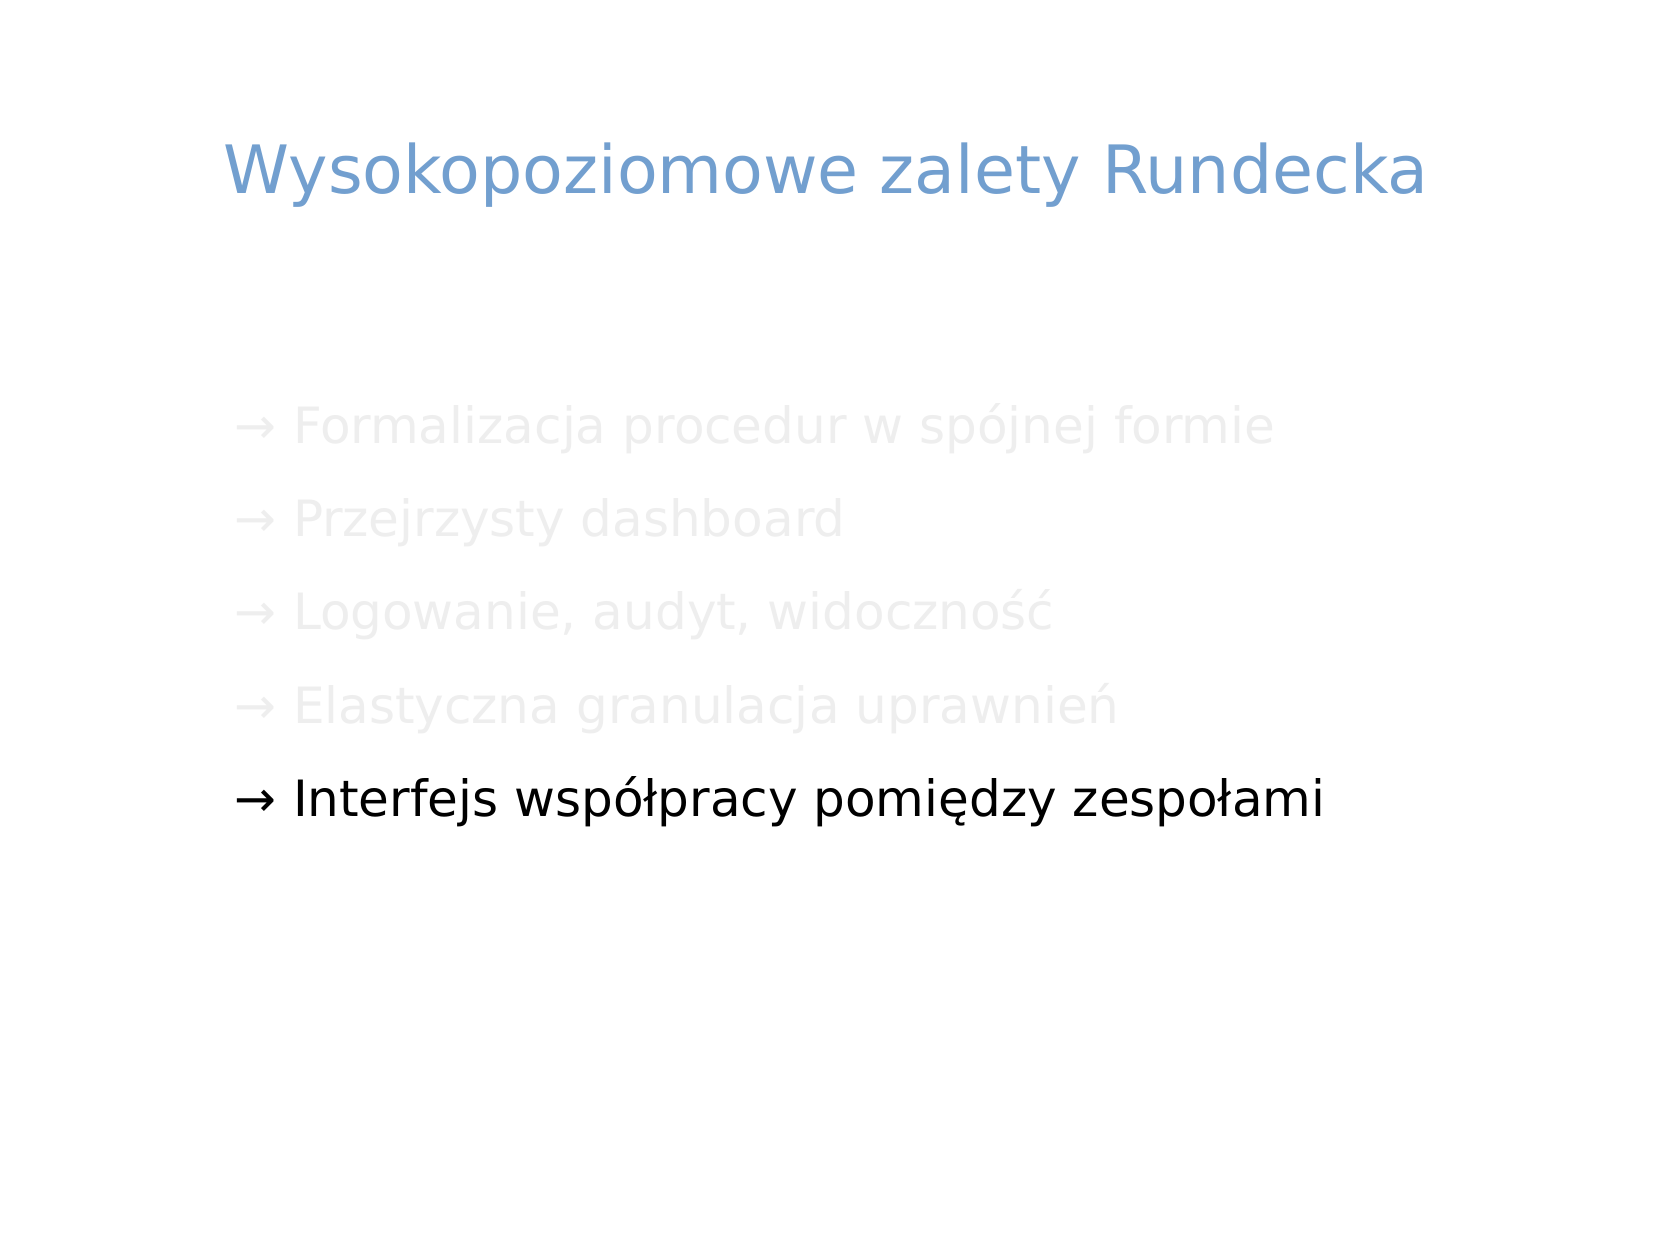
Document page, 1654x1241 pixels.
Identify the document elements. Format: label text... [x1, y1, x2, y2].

text_box Wysokopoziomowe zalety Rundecka [209, 123, 1445, 217]
text_box → Formalizacja procedur w spójnej formie → Przejrzysty dashboard → Logowanie, audyt, widoczność → Elastyczna granulacja uprawnień → Interfejs współpracy pomiędzy zespołami [220, 360, 1342, 901]
